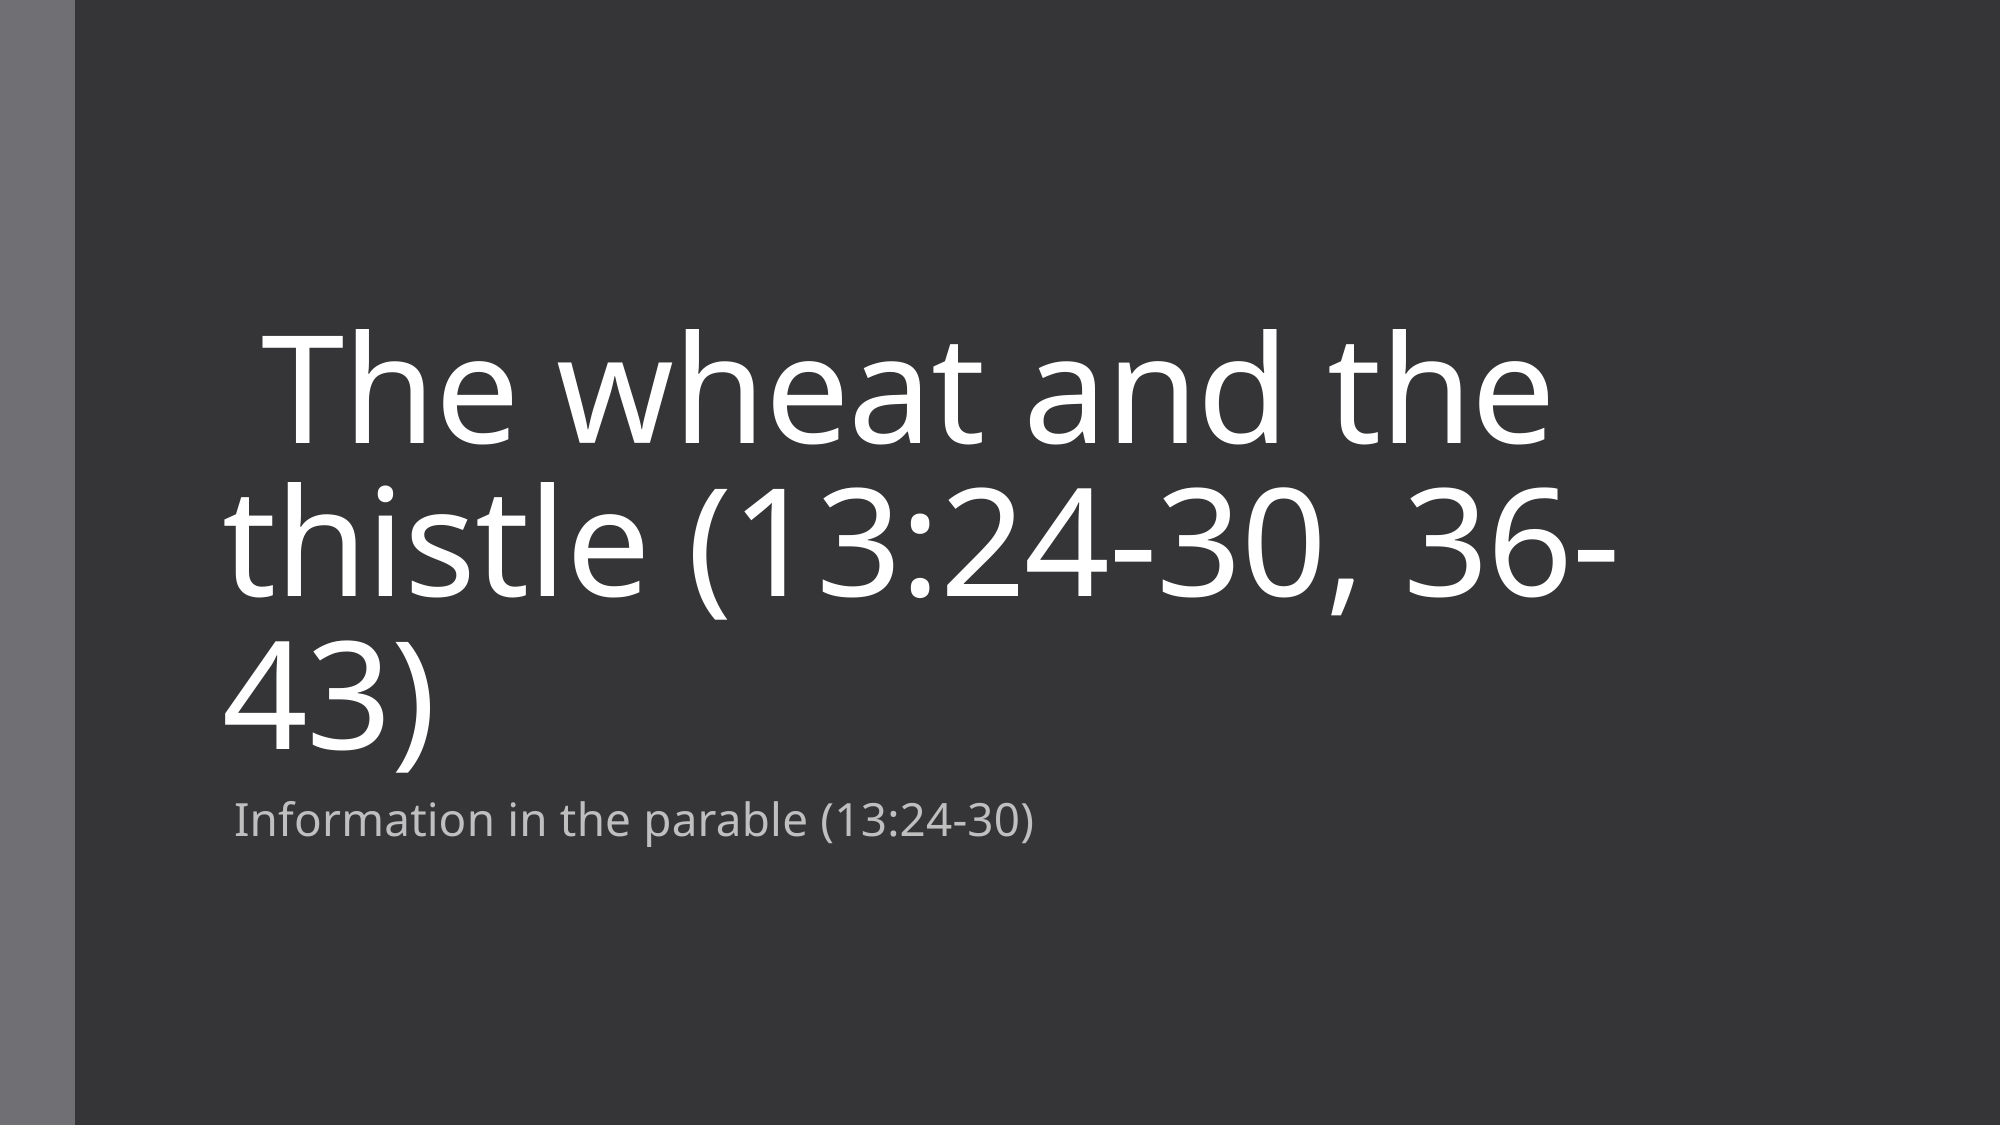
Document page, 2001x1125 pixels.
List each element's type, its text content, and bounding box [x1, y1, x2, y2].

subtitle Information in the parable (13:24-30) [206, 787, 1752, 1066]
title The wheat and the thistle (13:24-30, 36-43) [206, 124, 1752, 787]
